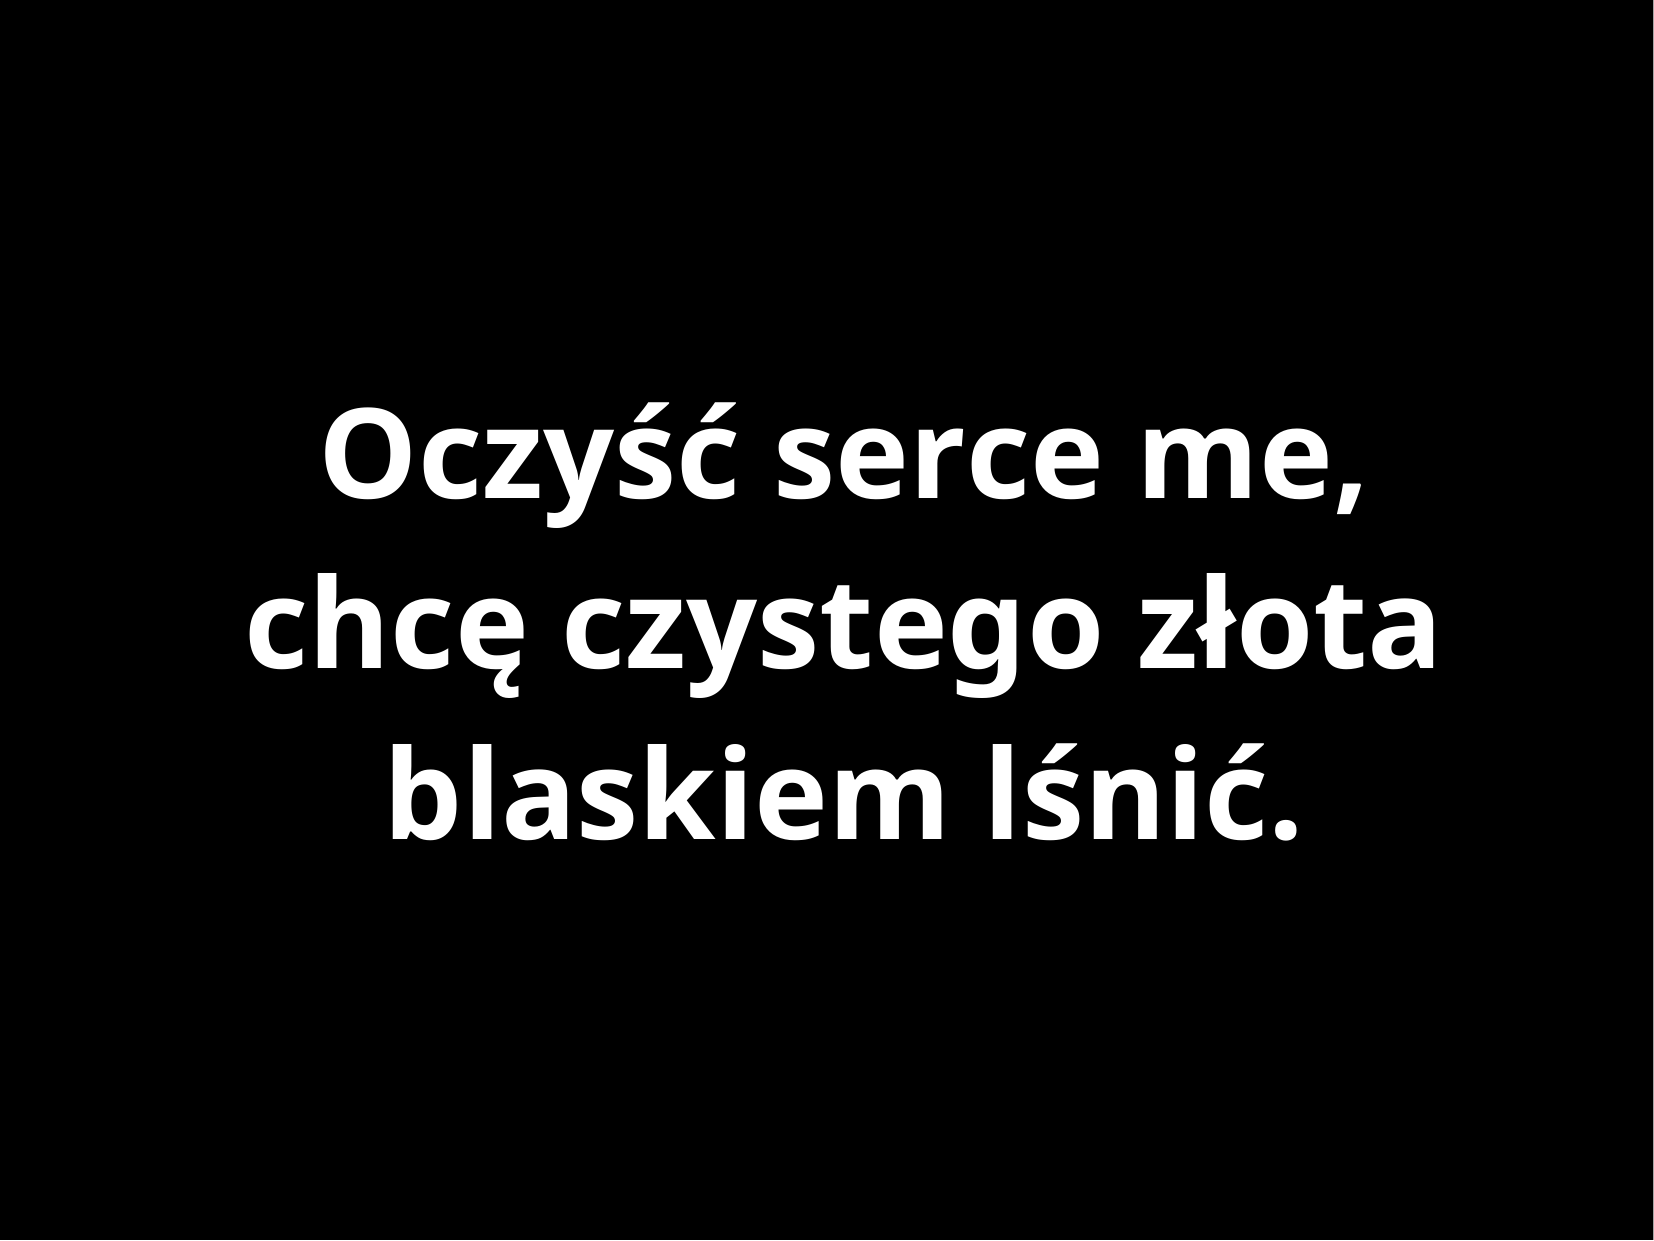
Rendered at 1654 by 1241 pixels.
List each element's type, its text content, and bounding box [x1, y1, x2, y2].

subtitle Oczyść serce me, chcę czystego złota blaskiem lśnić. [0, 0, 1654, 1241]
